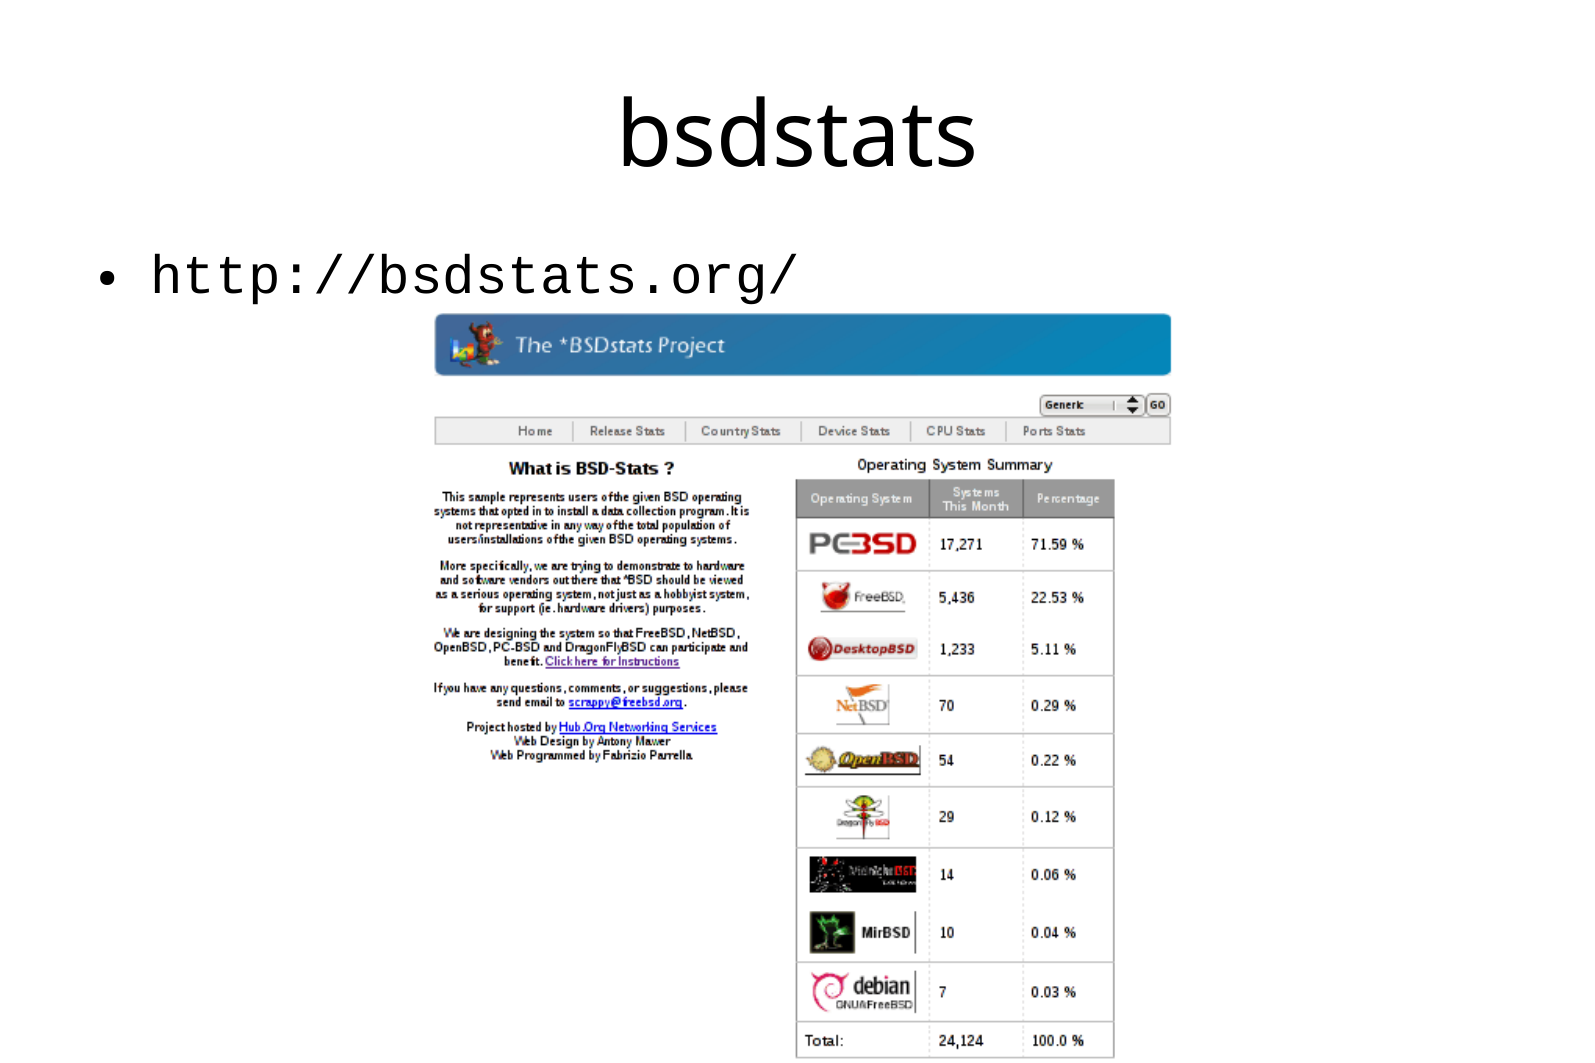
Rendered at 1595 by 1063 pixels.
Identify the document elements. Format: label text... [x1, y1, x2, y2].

picture [144, 312, 1462, 1063]
list http://bsdstats.org/ [79, 248, 1515, 951]
title bsdstats [79, 42, 1515, 220]
